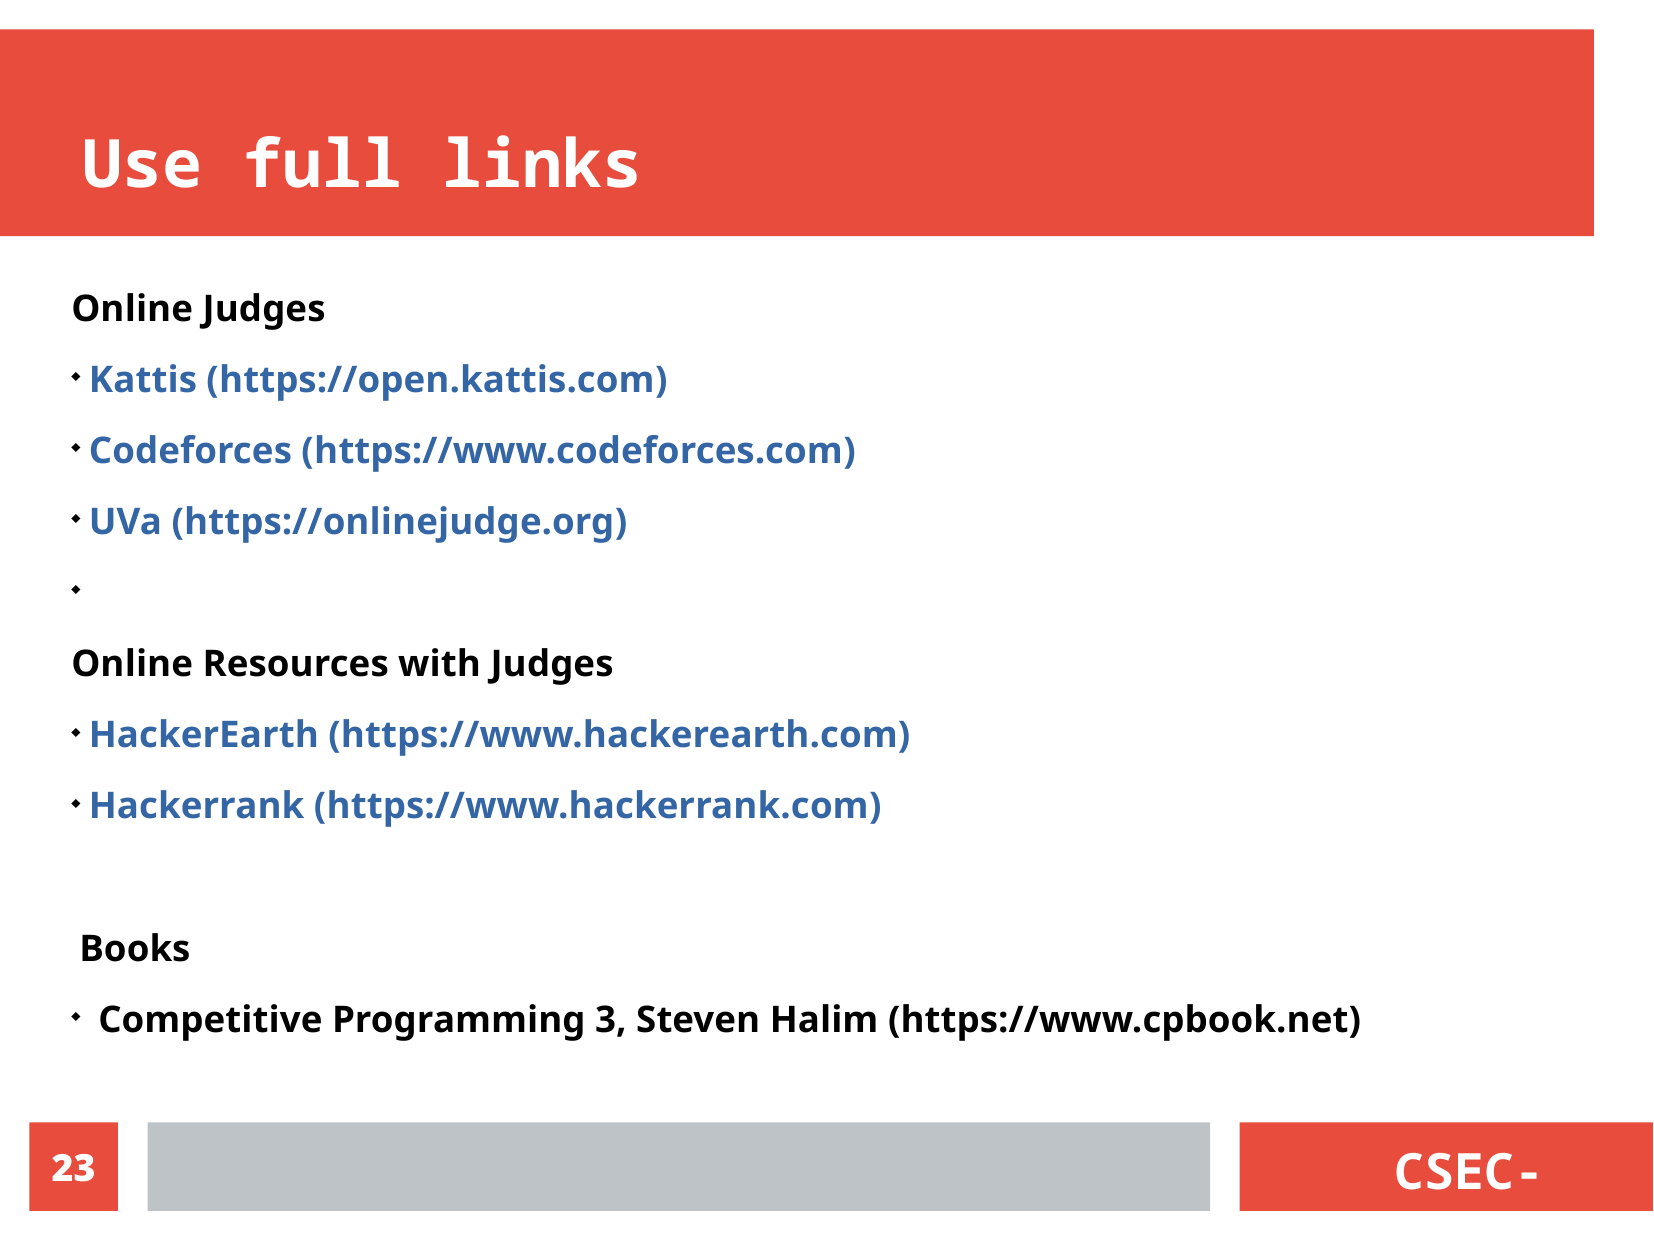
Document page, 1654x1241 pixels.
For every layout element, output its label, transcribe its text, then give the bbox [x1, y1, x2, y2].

text_box CSEC-ASTU [1379, 1128, 1653, 1236]
list Online Judges Kattis (https://open.kattis.com) Codeforces (https://www.codeforces.com) UVa (https://onlinejudge.org) Online Resources with Judges HackerEarth (https://www.hackerearth.com) Hackerrank (https://www.hackerrank.com) Books Competitive Programming 3, Steven Halim (https://www.cpbook.net) [71, 281, 1613, 1050]
title Use full links [58, 58, 1594, 207]
